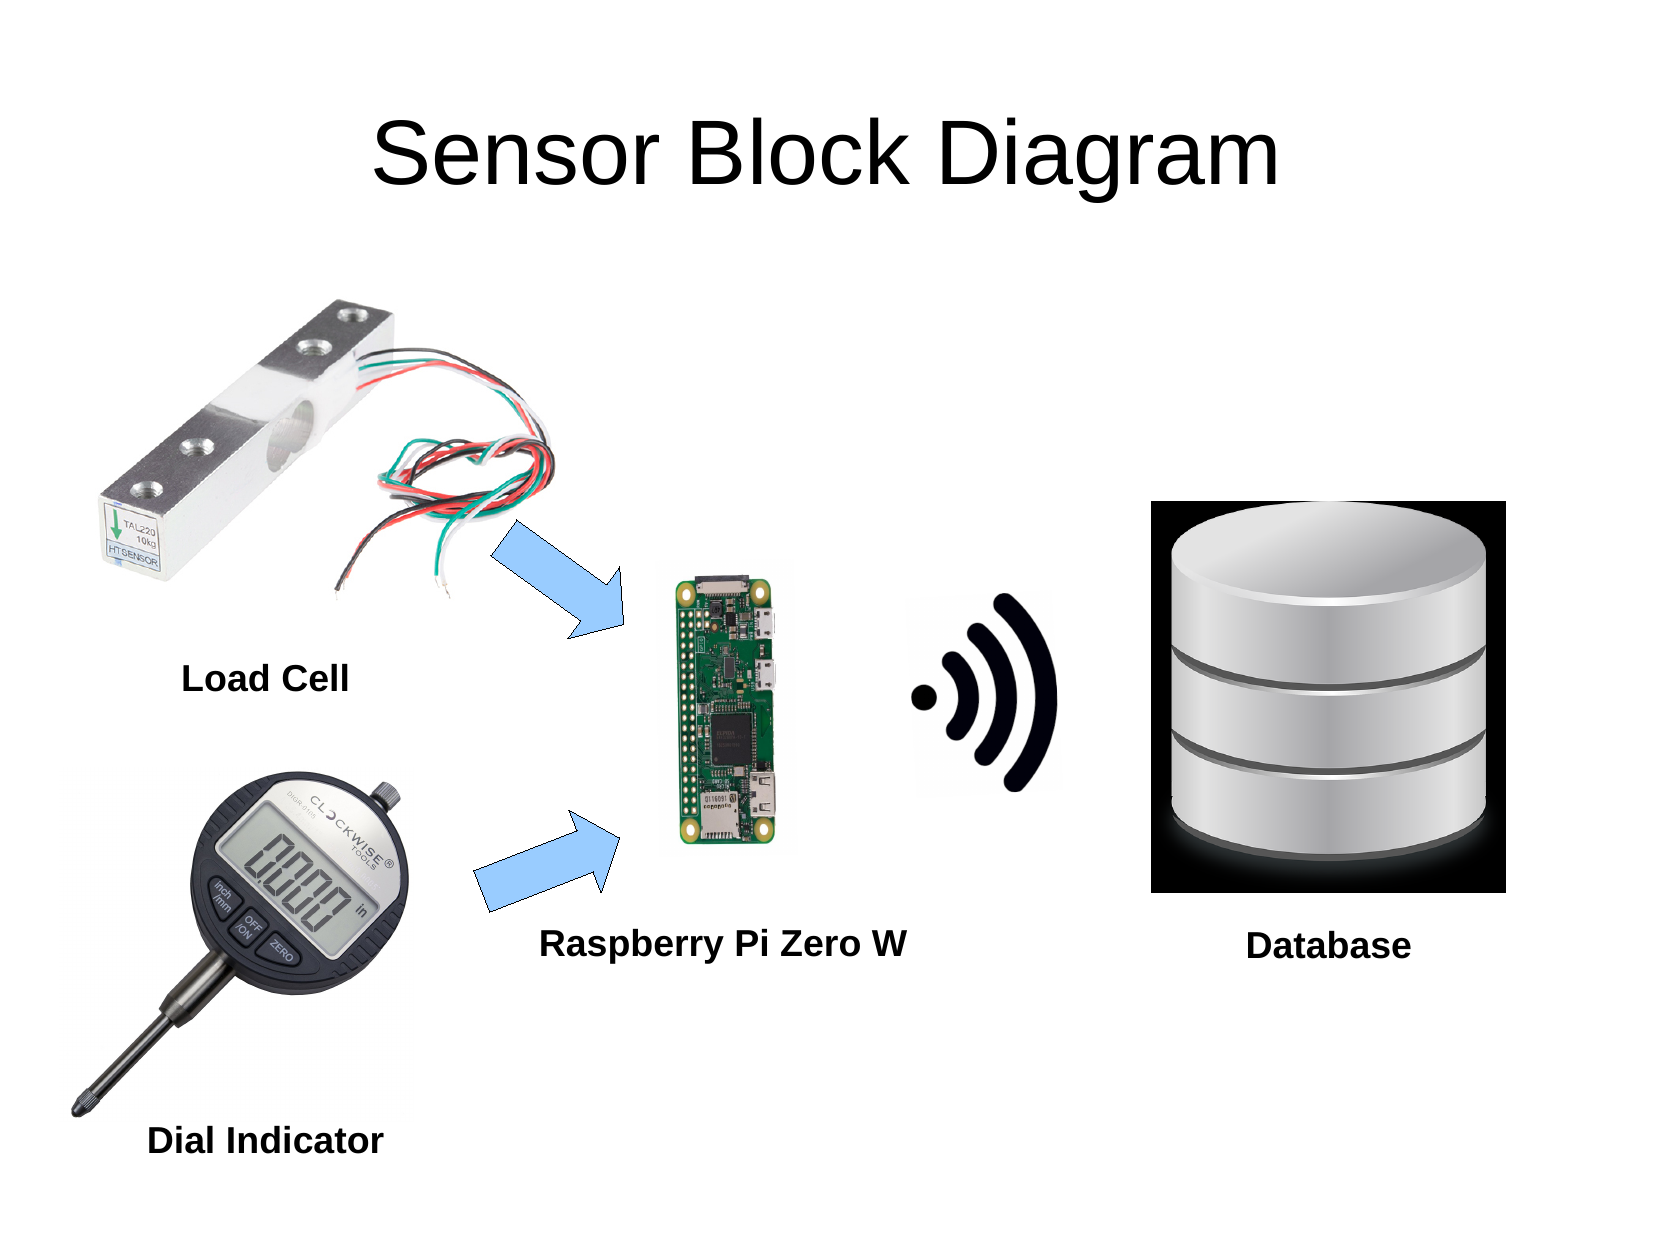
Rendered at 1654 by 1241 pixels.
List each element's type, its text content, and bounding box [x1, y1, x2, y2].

text_box [473, 810, 620, 913]
picture [88, 272, 562, 621]
text_box [490, 519, 624, 639]
picture [905, 590, 1063, 798]
text_box Database [1151, 917, 1506, 975]
picture [655, 559, 798, 857]
text_box Load Cell [88, 649, 443, 749]
title Sensor Block Diagram [82, 49, 1571, 257]
text_box Dial Indicator [88, 1111, 443, 1169]
picture [1151, 501, 1506, 893]
text_box Raspberry Pi Zero W [501, 915, 945, 1015]
picture [59, 767, 414, 1123]
